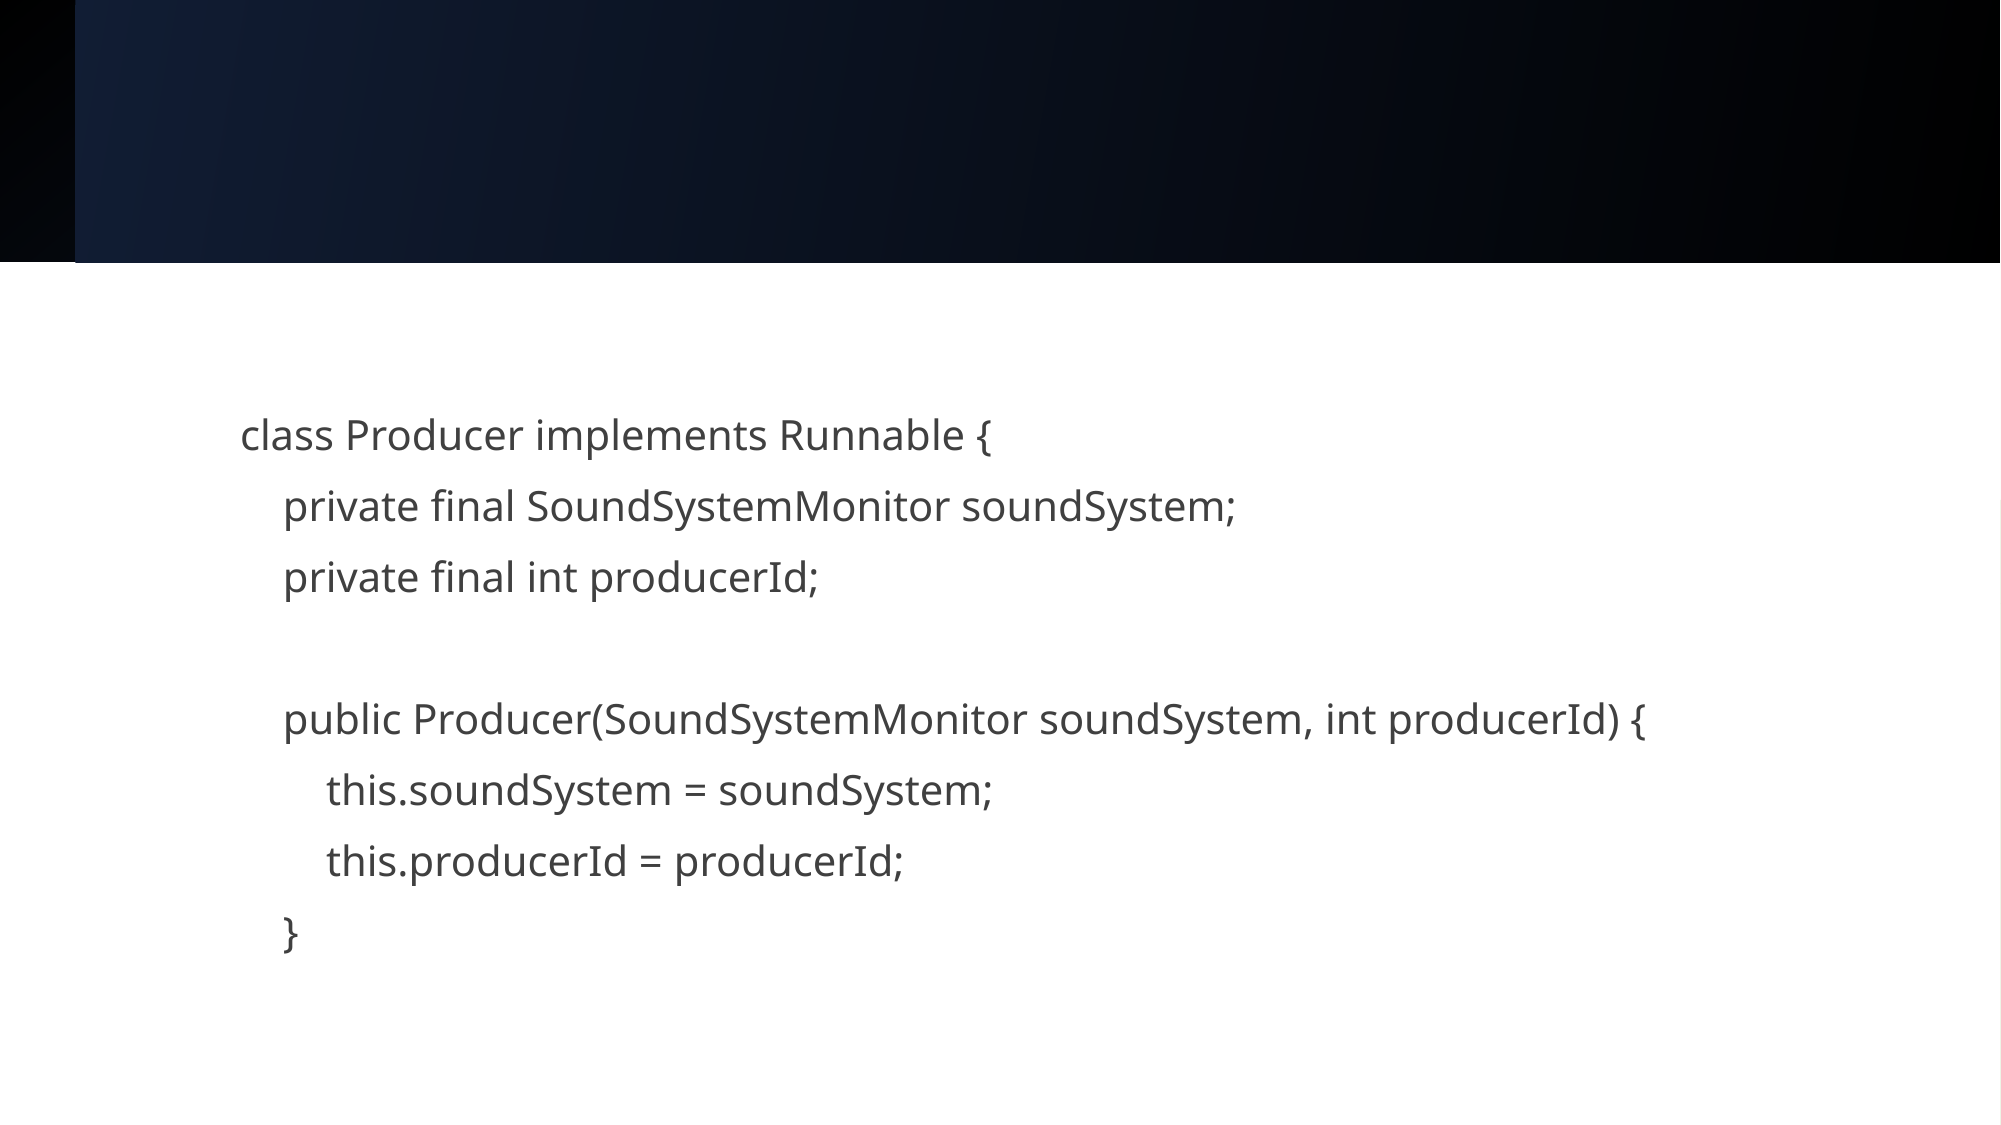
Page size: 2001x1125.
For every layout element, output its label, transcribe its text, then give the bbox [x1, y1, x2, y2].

text_box [0, 0, 2000, 1125]
list class Producer implements Runnable { private final SoundSystemMonitor soundSystem; private final int producerId; public Producer(SoundSystemMonitor soundSystem, int producerId) { this.soundSystem = soundSystem; this.producerId = producerId; } [225, 380, 1821, 985]
